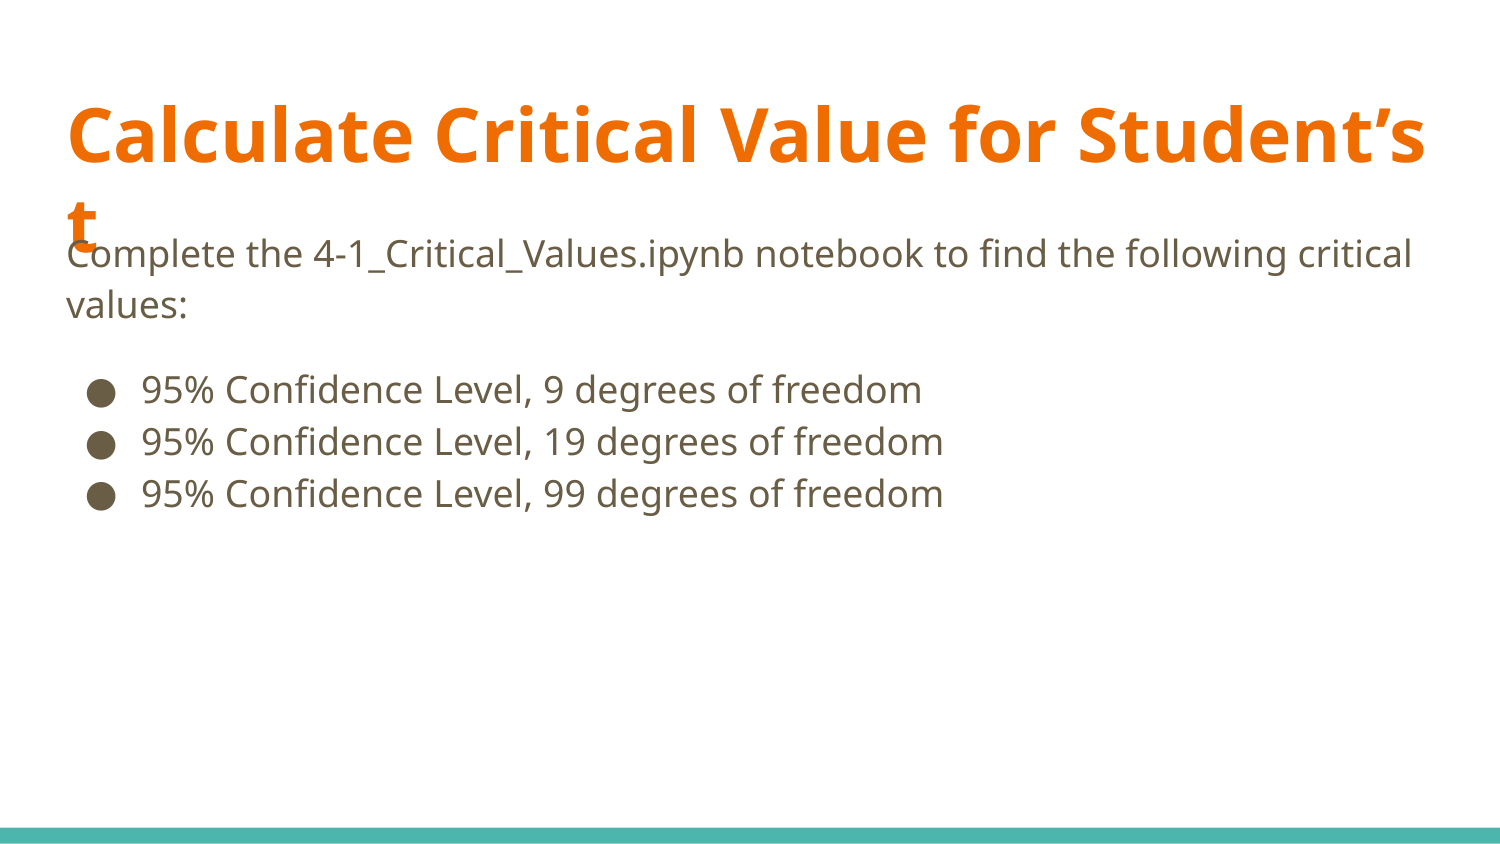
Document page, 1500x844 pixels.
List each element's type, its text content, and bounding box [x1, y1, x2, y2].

title Calculate Critical Value for Student’s t [51, 72, 1449, 189]
list Complete the 4-1_Critical_Values.ipynb notebook to find the following critical values: 95% Confidence Level, 9 degrees of freedom 95% Confidence Level, 19 degrees of freedom 95% Confidence Level, 99 degrees of freedom [51, 207, 1449, 750]
